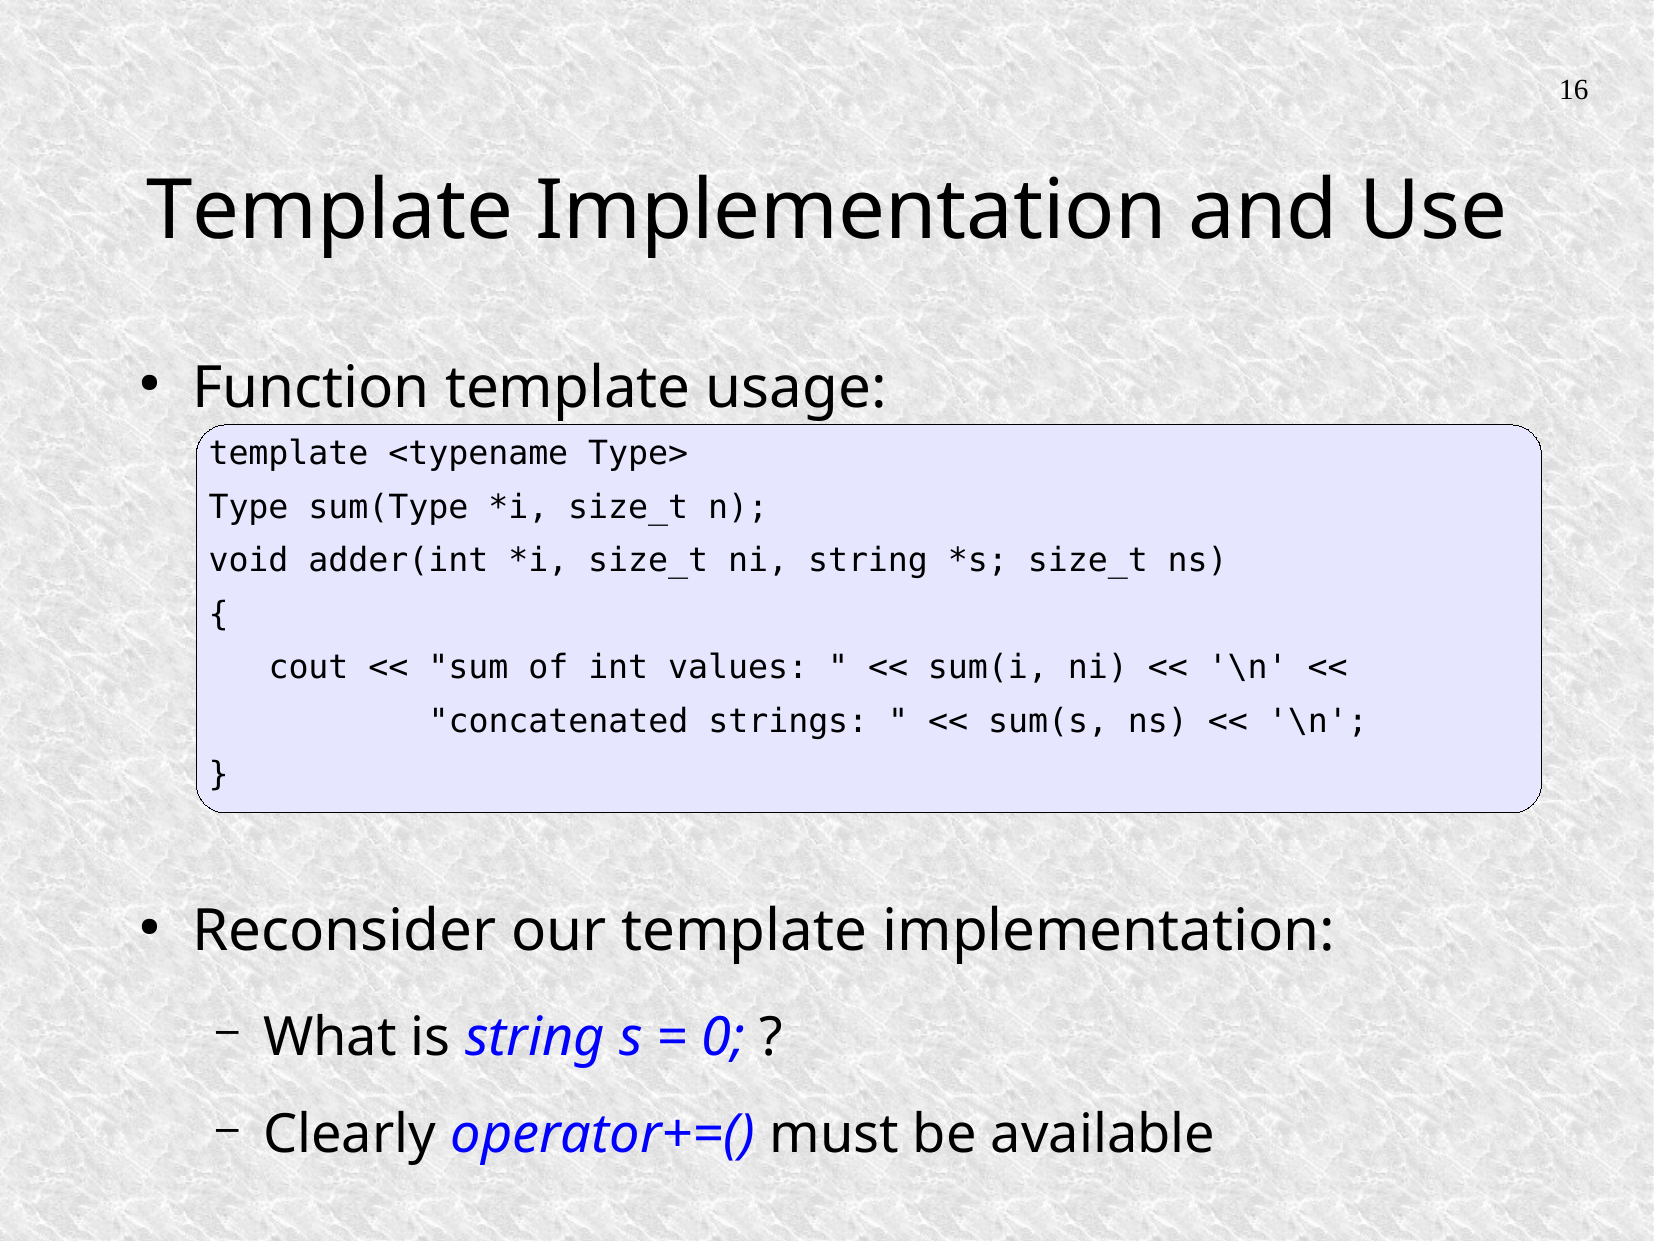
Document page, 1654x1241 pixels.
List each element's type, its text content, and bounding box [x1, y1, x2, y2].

list Function template usage: Reconsider our template implementation: What is string s = 0; ? Clearly operator+=() must be available [121, 344, 1534, 1142]
title Template Implementation and Use [121, 102, 1534, 311]
picture [0, 0, 1654, 1241]
text_box [1534, 435, 1542, 803]
text_box template <typename Type> Type sum(Type *i, size_t n); void adder(int *i, size_t ni, string *s; size_t ns) { cout << "sum of int values: " << sum(i, ni) << '\n' << "concatenated strings: " << sum(s, ns) << '\n'; } [208, 434, 1520, 902]
